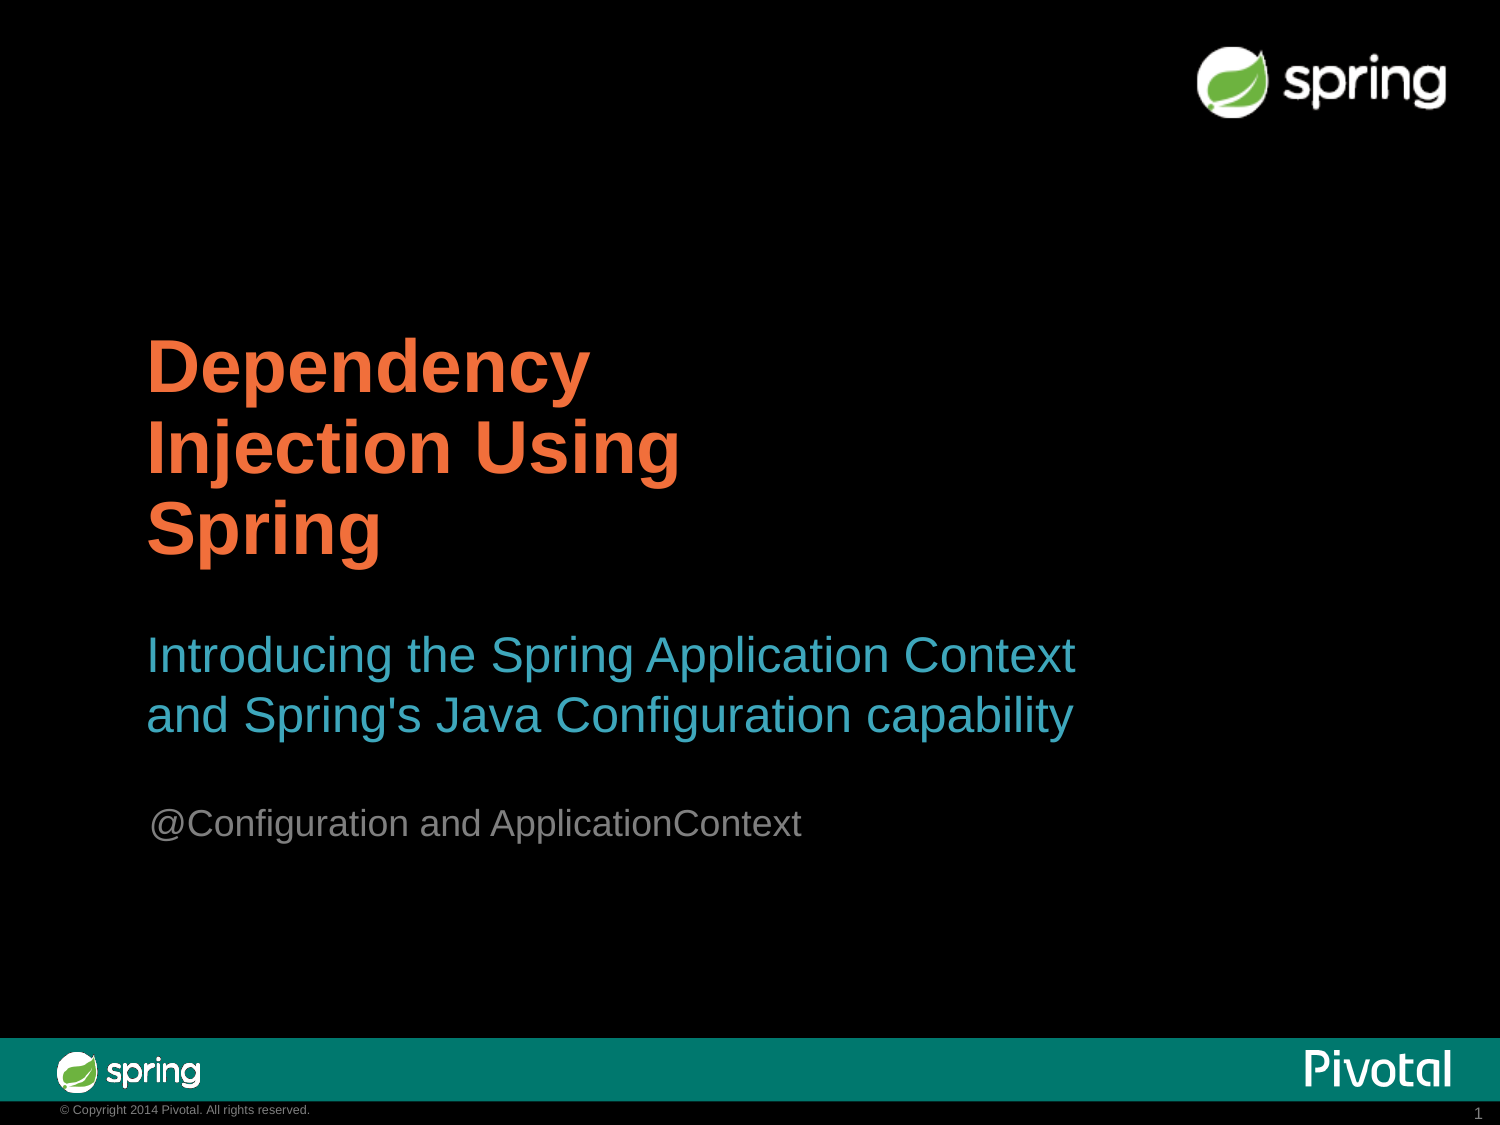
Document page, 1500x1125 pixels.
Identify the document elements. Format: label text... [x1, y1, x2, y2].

title Dependency Injection Using Spring [146, 327, 866, 571]
picture [1155, 28, 1465, 136]
list @Configuration and ApplicationContext [148, 798, 974, 845]
picture [1304, 1047, 1452, 1090]
text_box Introducing the Spring Application Context and Spring's Java Configuration capability [146, 622, 1139, 743]
picture [32, 1041, 210, 1103]
